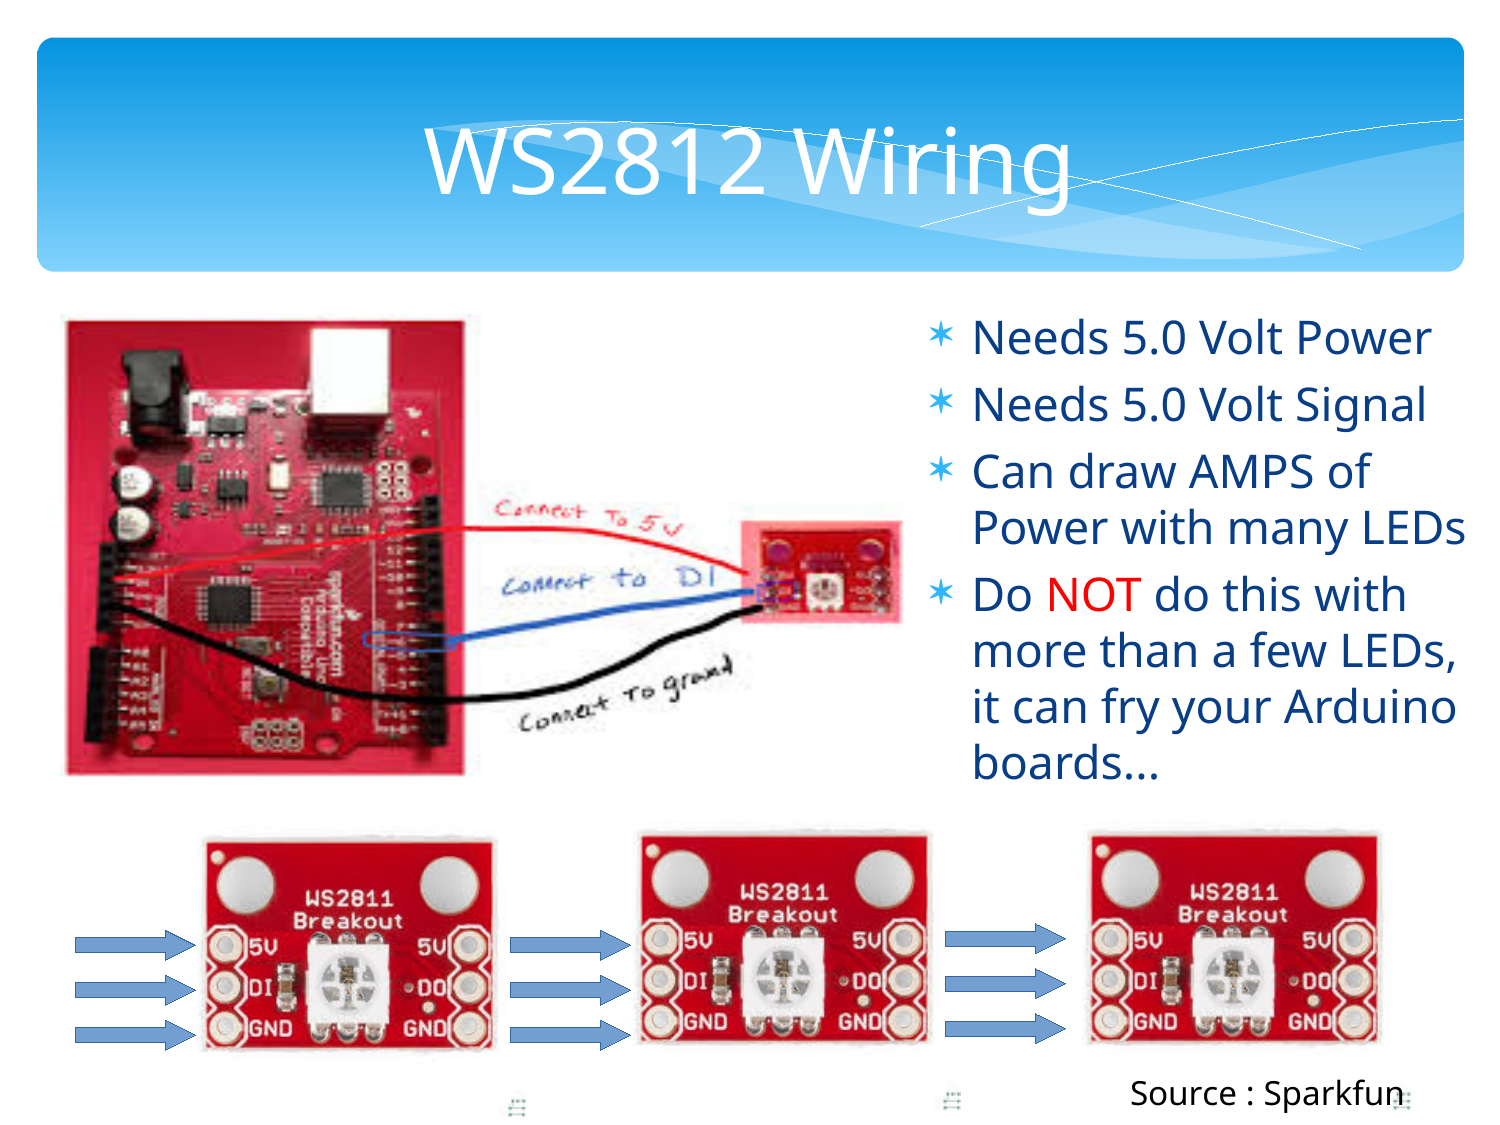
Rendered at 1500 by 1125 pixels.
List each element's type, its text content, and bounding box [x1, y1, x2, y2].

text_box [510, 1020, 631, 1051]
text_box [75, 975, 196, 1006]
text_box [510, 975, 631, 1006]
list Needs 5.0 Volt Power Needs 5.0 Volt Signal Can draw AMPS of Power with many LEDs Do NOT do this with more than a few LEDs, it can fry your Arduino boards... [915, 299, 1486, 826]
text_box [945, 923, 1066, 954]
text_box [945, 968, 1066, 999]
text_box [510, 930, 631, 961]
title WS2812 Wiring [75, 55, 1426, 261]
text_box Source : Sparkfun [1050, 1064, 1486, 1121]
text_box [75, 930, 196, 961]
picture [60, 314, 961, 1117]
picture [1058, 826, 1411, 1064]
text_box [75, 1020, 196, 1051]
text_box [945, 1013, 1066, 1044]
